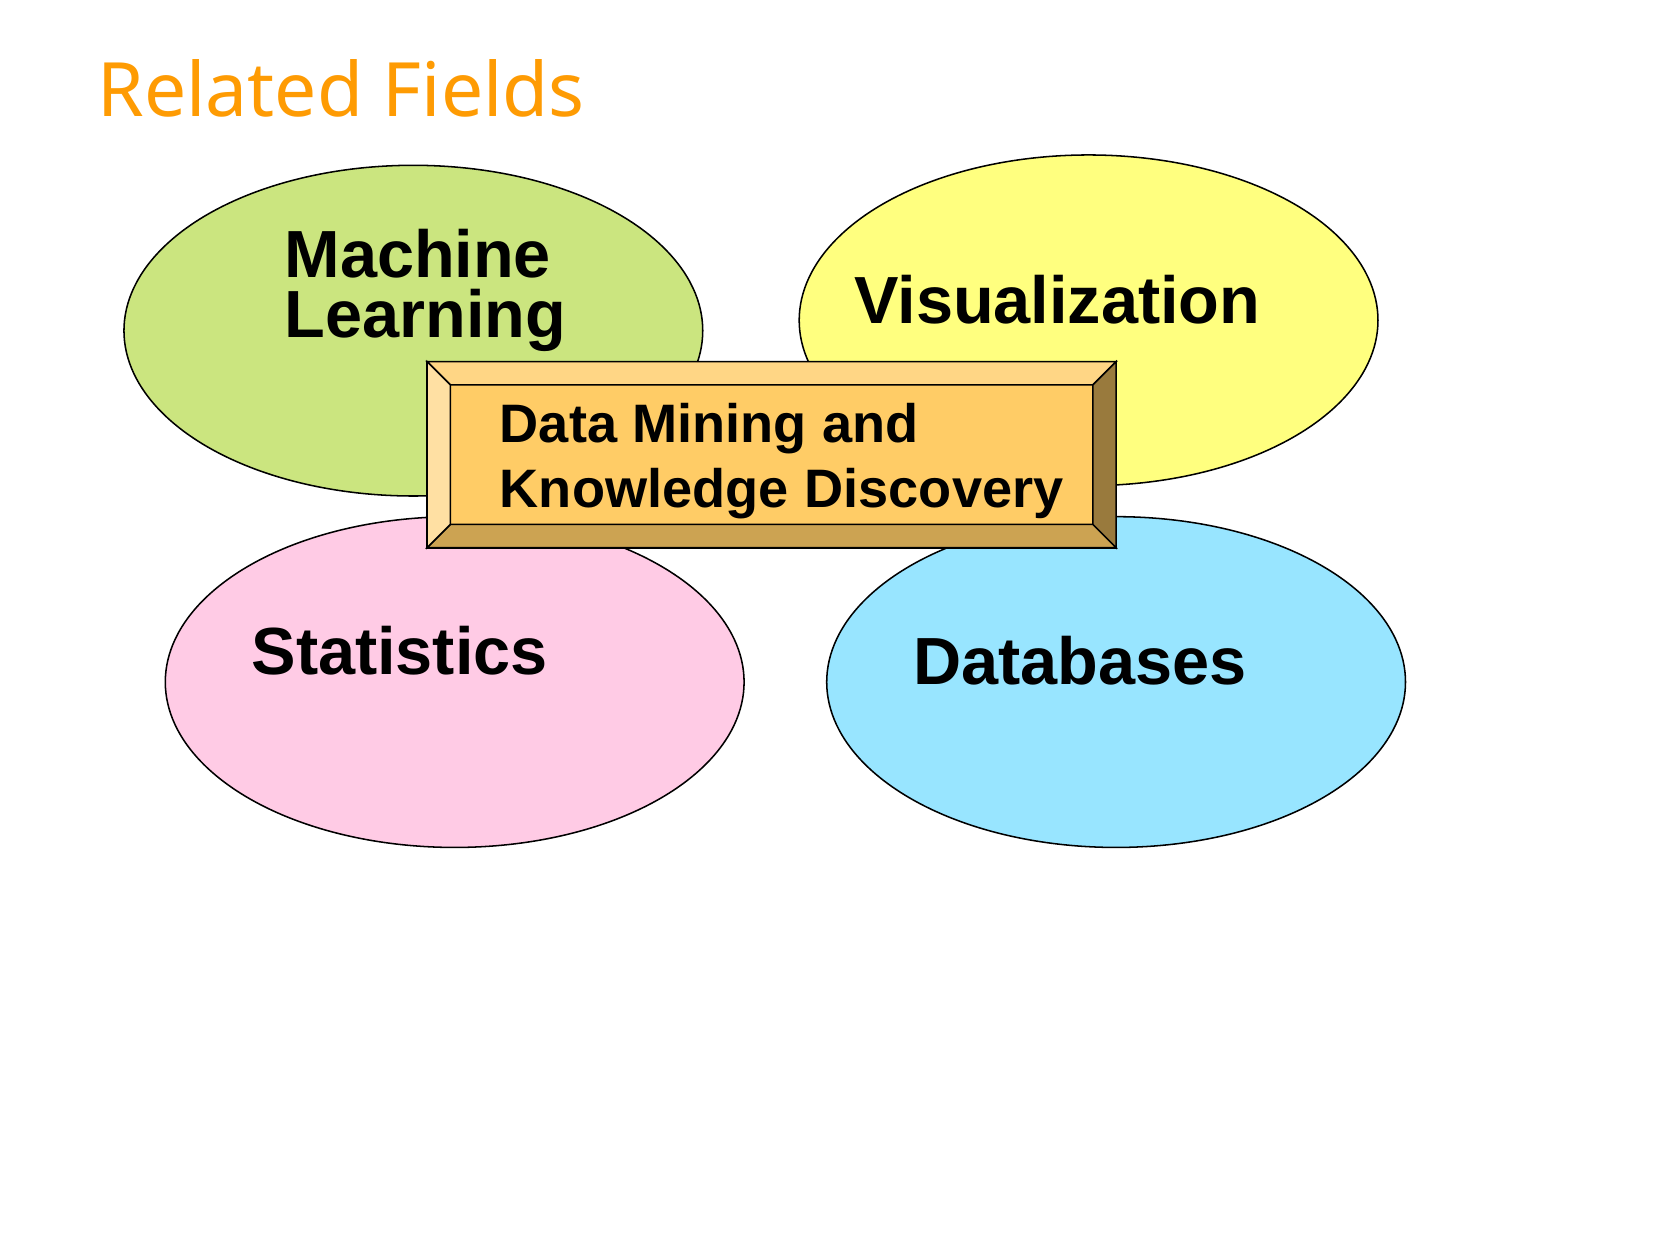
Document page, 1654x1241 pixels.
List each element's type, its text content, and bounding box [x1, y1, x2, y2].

text_box [697, 297, 701, 310]
list [247, 310, 1544, 869]
text_box Databases [898, 620, 1356, 708]
text_box [799, 156, 1357, 310]
text_box [123, 165, 660, 466]
text_box [165, 566, 247, 798]
title Related Fields [82, 31, 1585, 156]
text_box [1370, 281, 1378, 310]
text_box Data Mining and Knowledge Discovery [449, 380, 1080, 526]
text_box Statistics [236, 609, 657, 697]
text_box Visualization [839, 258, 1370, 346]
text_box Machine Learning [269, 244, 697, 352]
